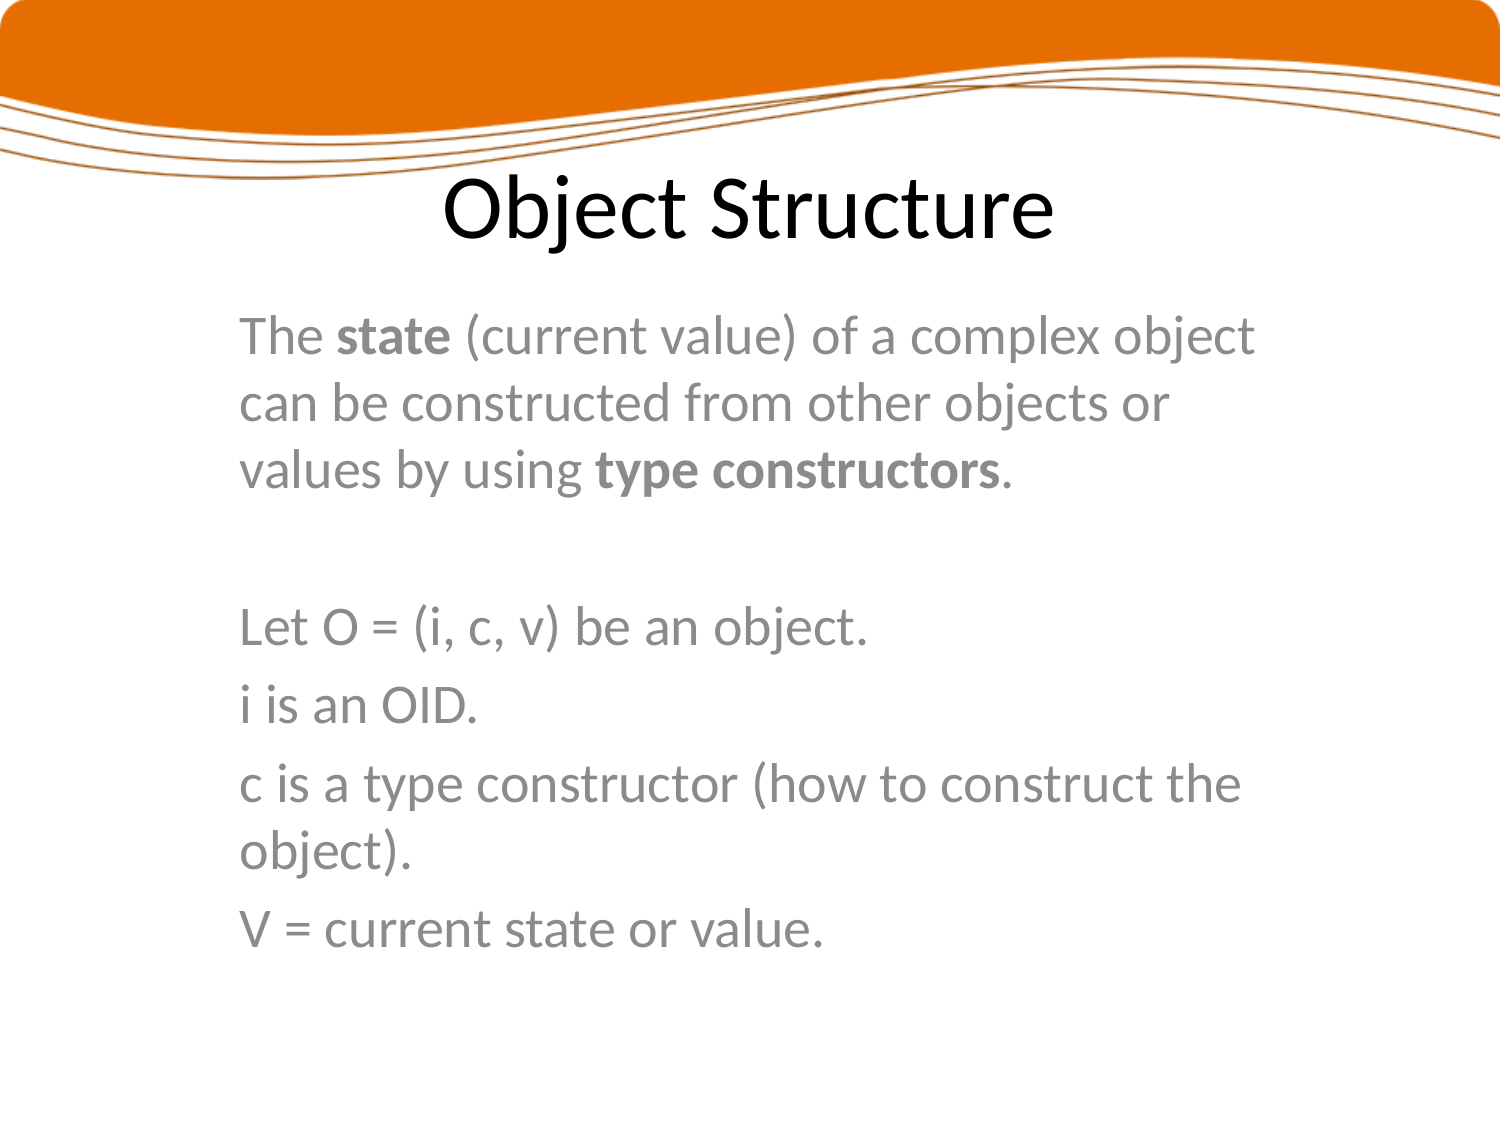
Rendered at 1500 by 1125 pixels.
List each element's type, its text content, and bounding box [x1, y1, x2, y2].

picture [0, 0, 1500, 180]
text_box The state (current value) of a complex object can be constructed from other objects or values by using type constructors. Let O = (i, c, v) be an object. i is an OID. c is a type constructor (how to construct the object). V = current state or value. [224, 290, 1275, 988]
text_box Object Structure [74, 125, 1425, 279]
